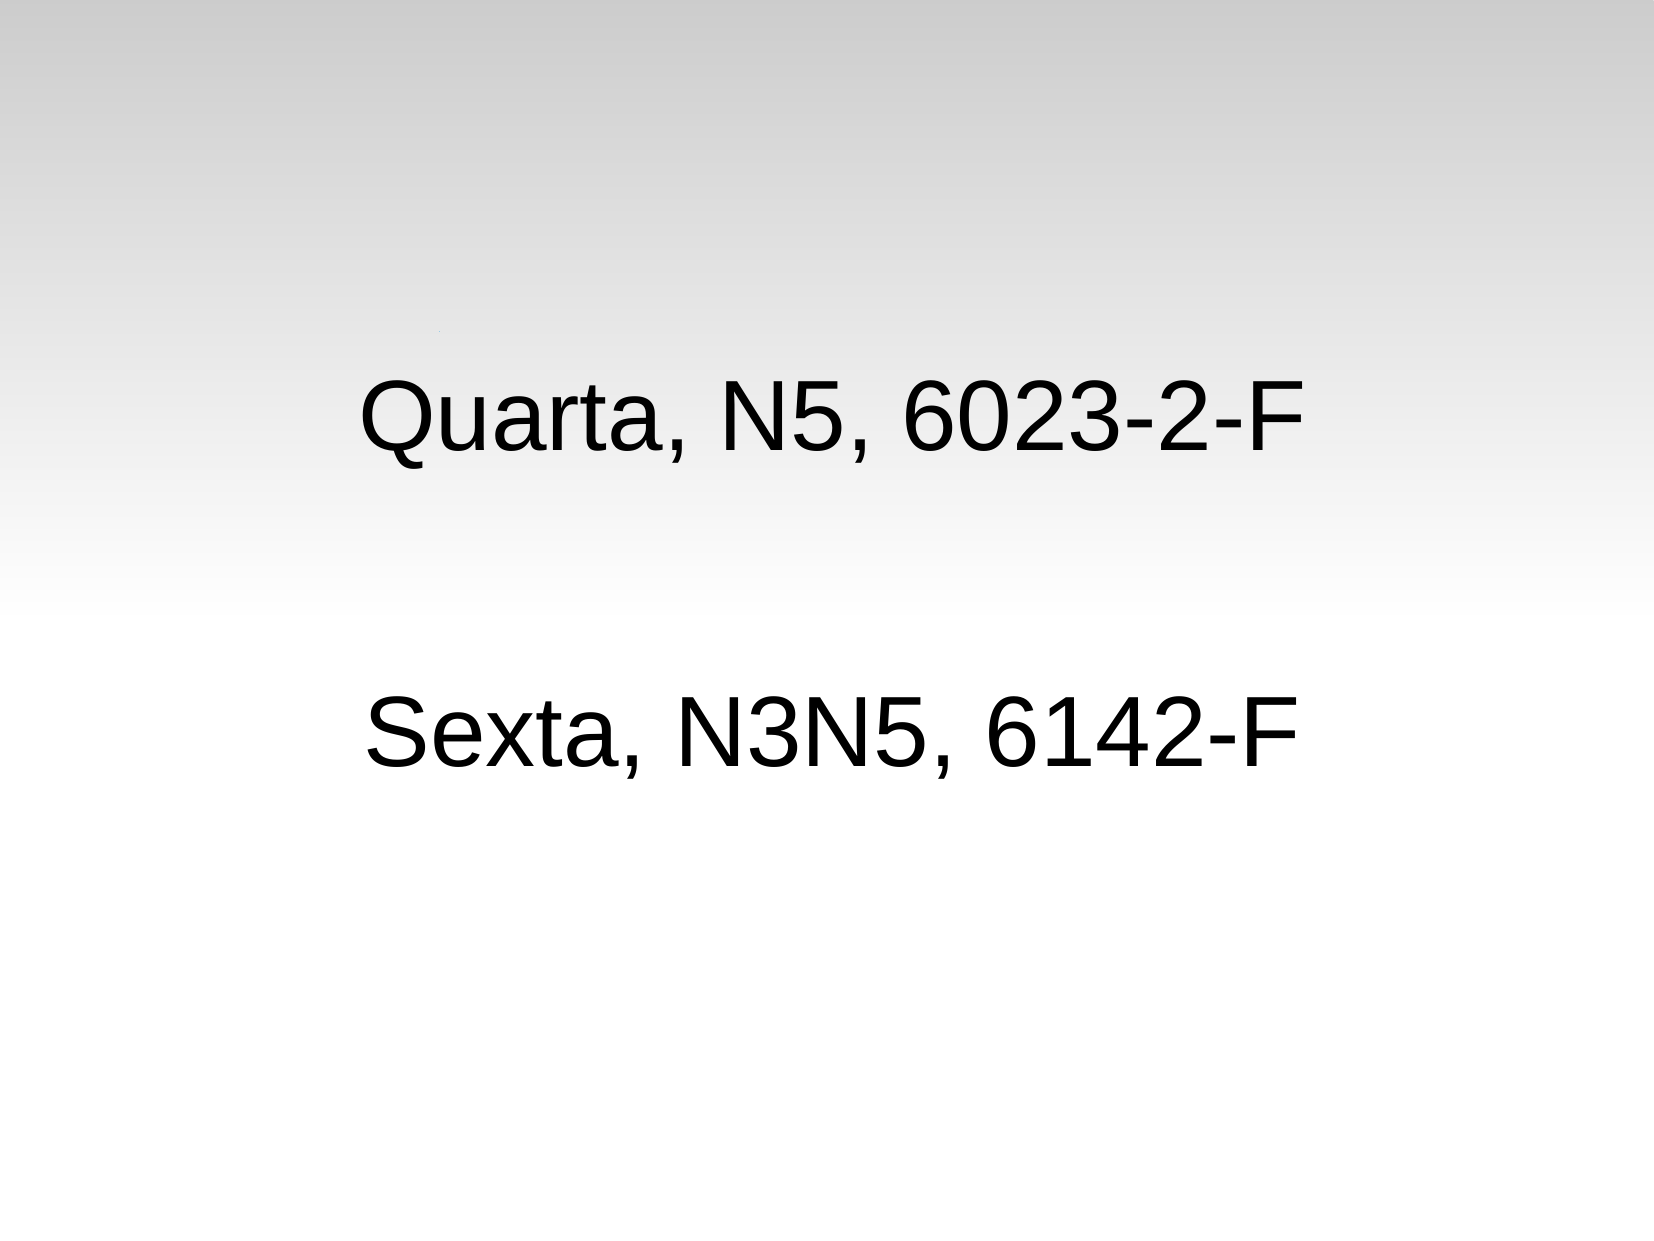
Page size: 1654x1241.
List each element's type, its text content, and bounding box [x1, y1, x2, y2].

subtitle Quarta, N5, 6023-2-F Sexta, N3N5, 6142-F [88, 257, 1577, 984]
